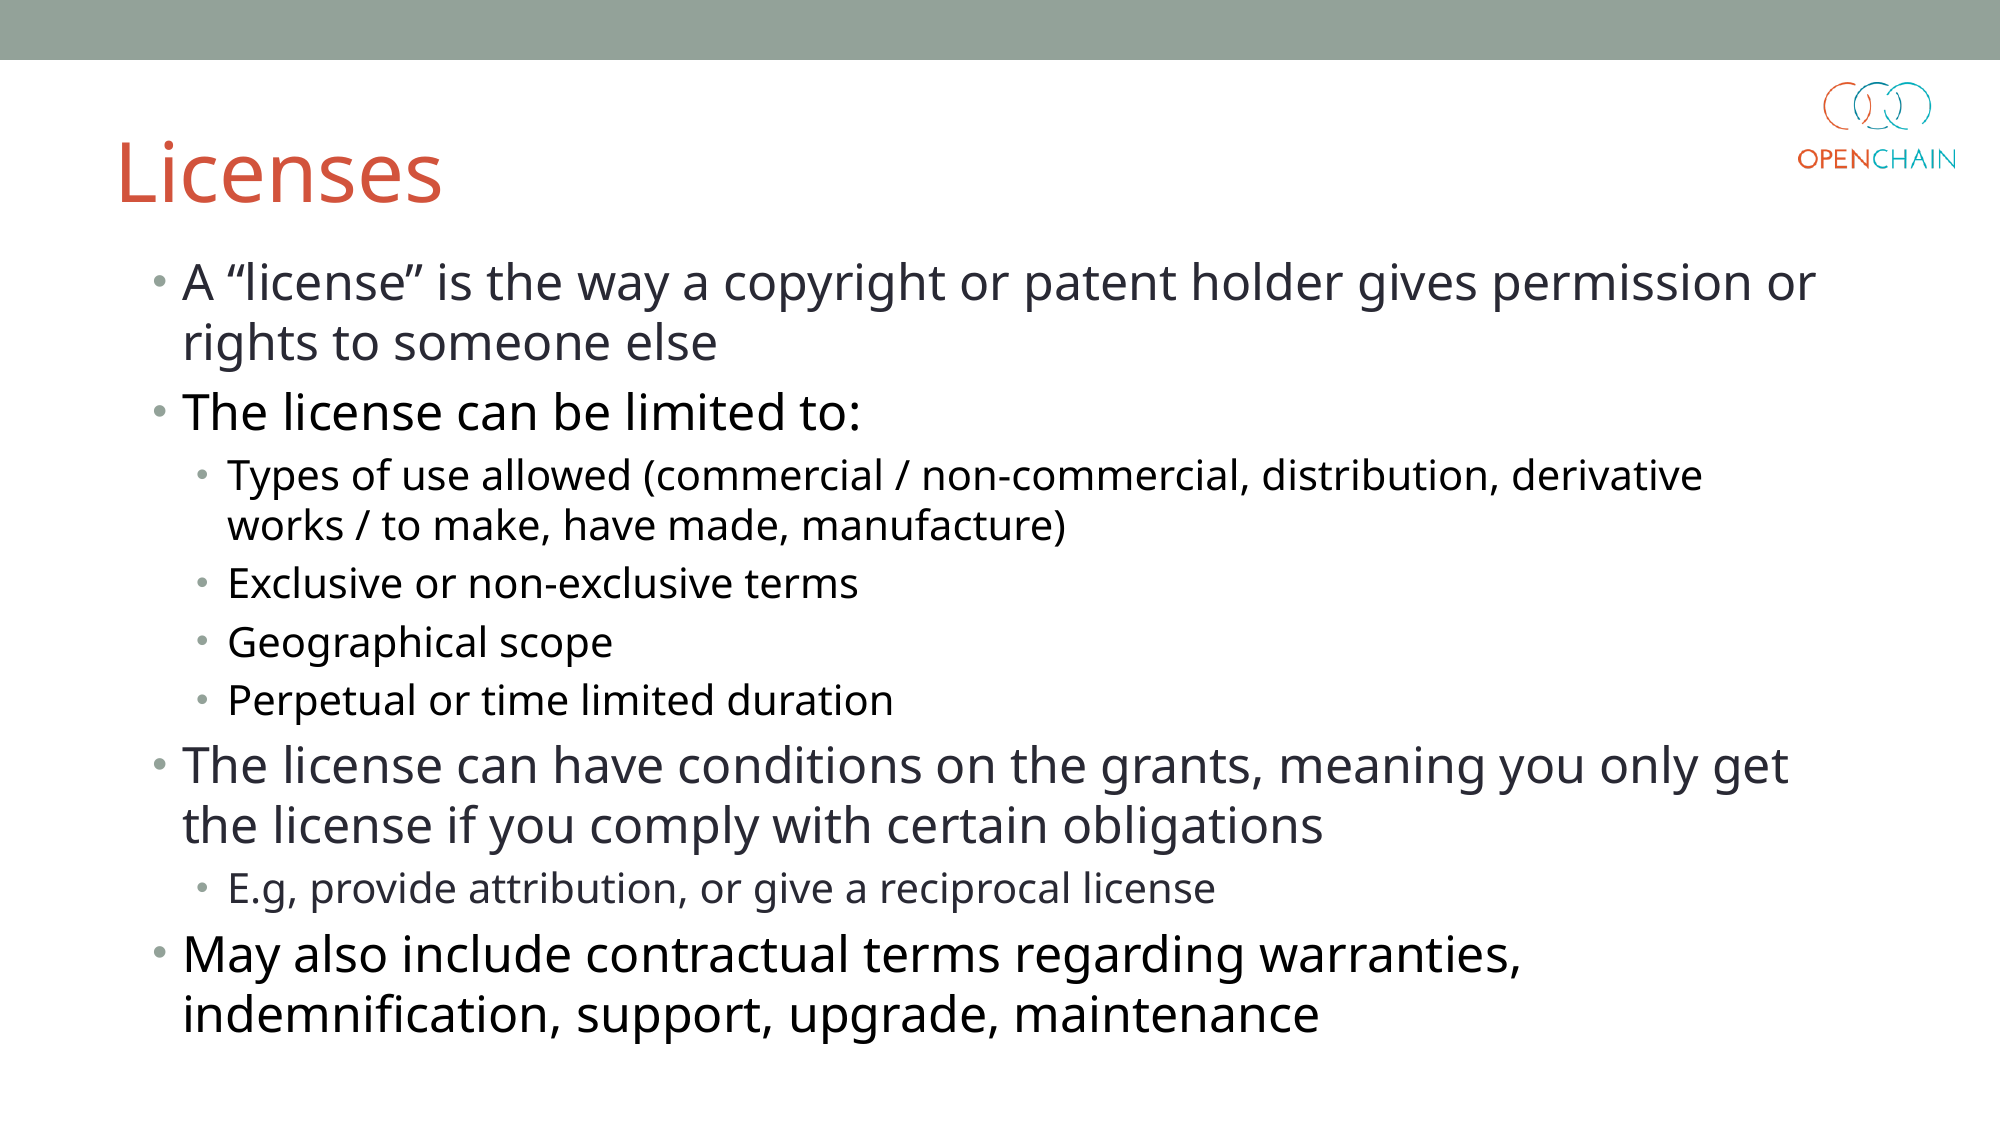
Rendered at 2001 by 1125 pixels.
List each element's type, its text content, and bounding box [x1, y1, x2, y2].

text_box A “license” is the way a copyright or patent holder gives permission or rights to someone else The license can be limited to: Types of use allowed (commercial / non-commercial, distribution, derivative works / to make, have made, manufacture) Exclusive or non-exclusive terms Geographical scope Perpetual or time limited duration The license can have conditions on the grants, meaning you only get the license if you comply with certain obligations E.g, provide attribution, or give a reciprocal license May also include contractual terms regarding warranties, indemnification, support, upgrade, maintenance [137, 243, 1863, 1093]
picture [1798, 82, 1955, 169]
text_box Licenses [99, 87, 1900, 250]
